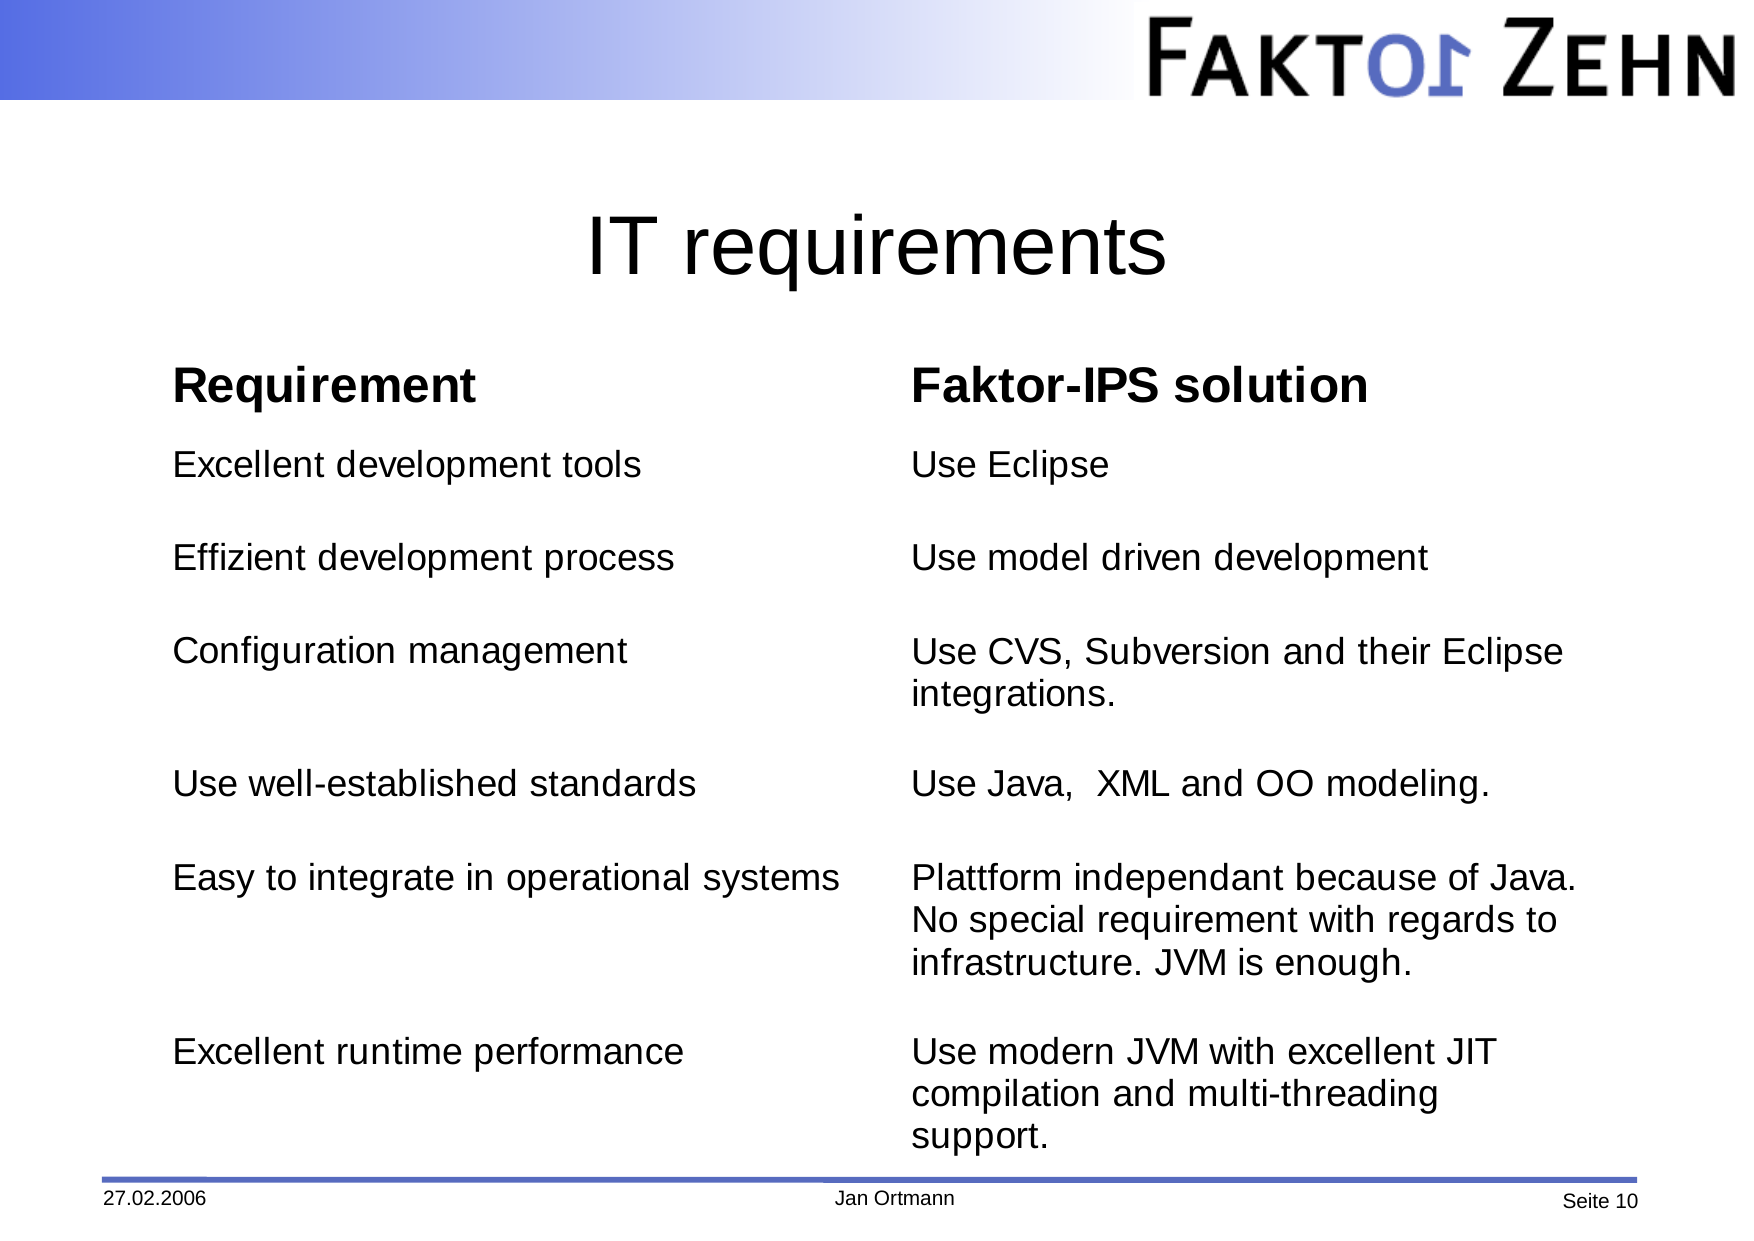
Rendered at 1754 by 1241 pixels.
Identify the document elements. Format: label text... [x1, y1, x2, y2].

picture [1133, 2, 1749, 105]
chart [170, 354, 1726, 1225]
title IT requirements [179, 142, 1576, 349]
